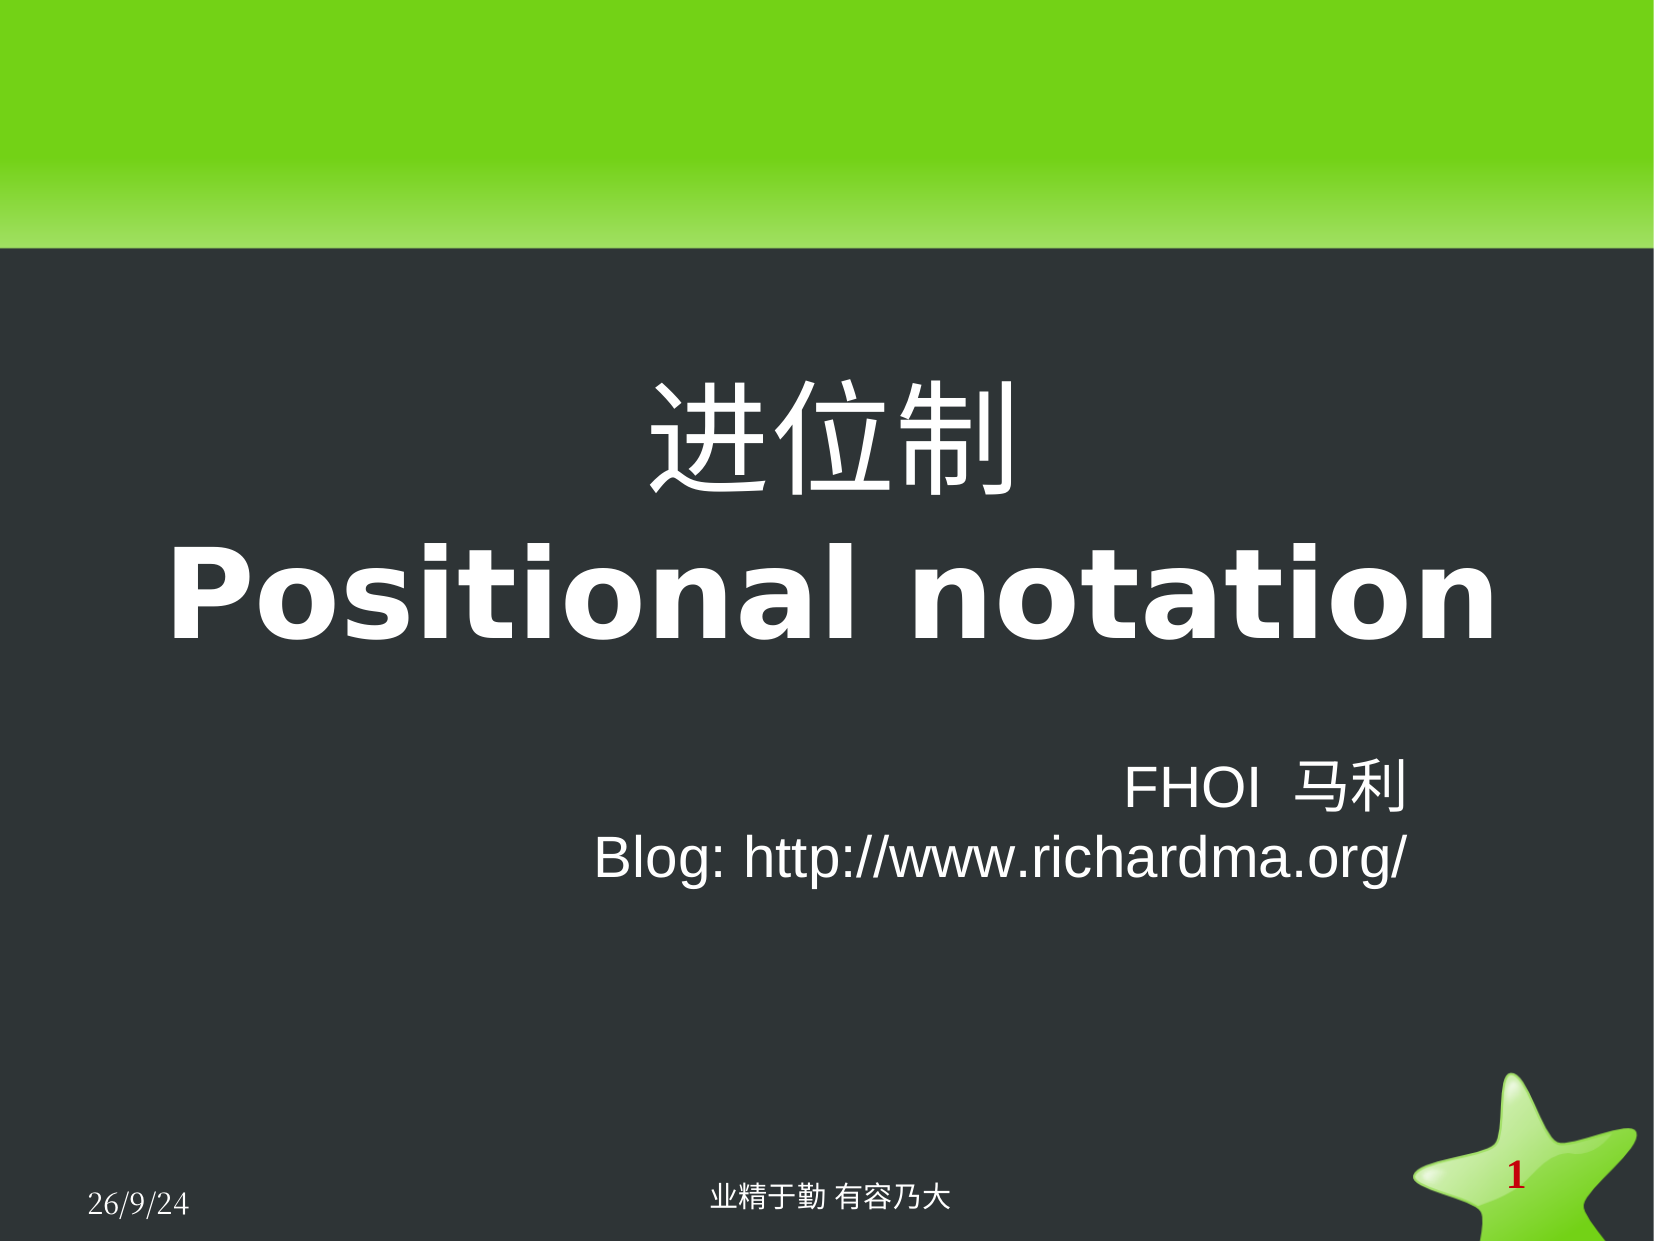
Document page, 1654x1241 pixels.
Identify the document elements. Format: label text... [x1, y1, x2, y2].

picture [0, 0, 1654, 1241]
text_box FHOI 马利 Blog: http://www.richardma.org/ [206, 738, 1424, 886]
title 进位制 Positional notation [88, 364, 1577, 656]
